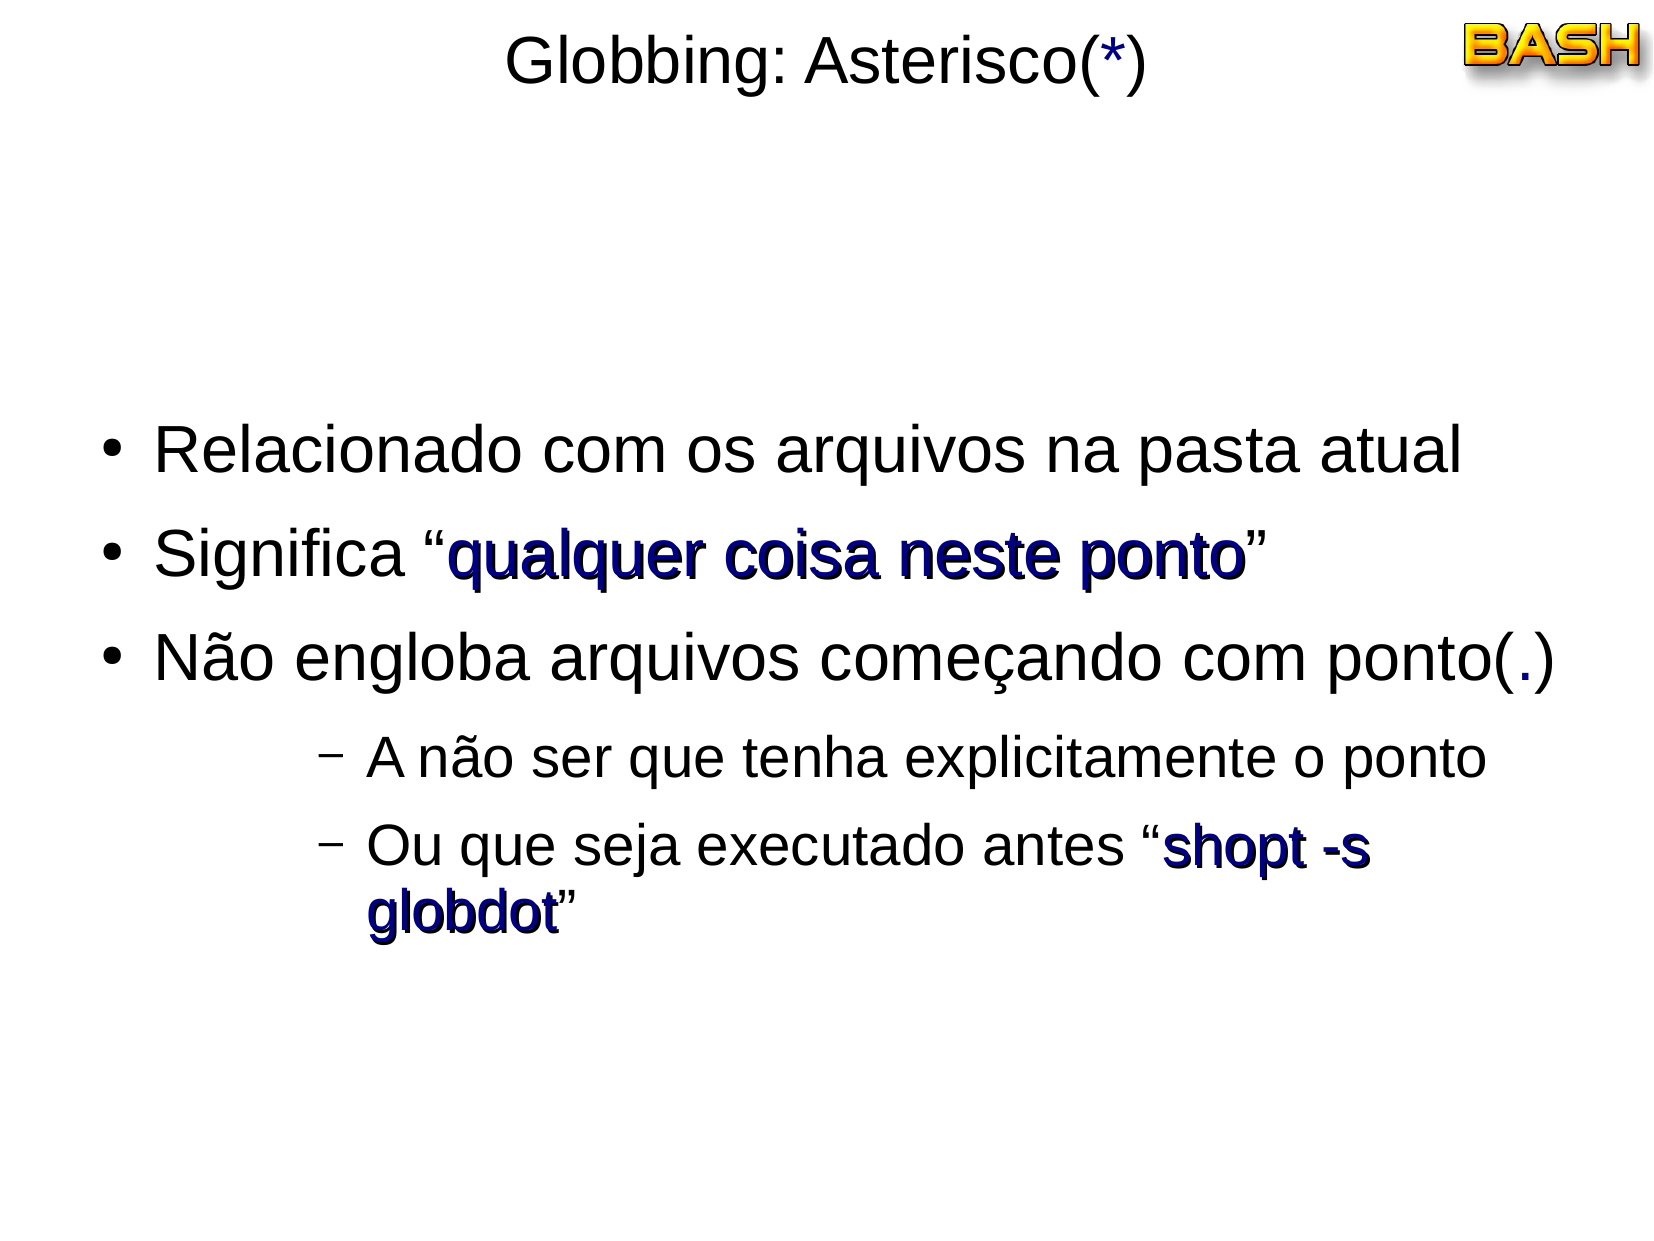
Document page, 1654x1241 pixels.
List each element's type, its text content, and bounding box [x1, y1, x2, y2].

title Globbing: Asterisco(*) [82, 22, 1571, 98]
picture [1450, 0, 1654, 96]
list Relacionado com os arquivos na pasta atual Significa “qualquer coisa neste ponto” Não engloba arquivos começando com ponto(.) A não ser que tenha explicitamente o ponto Ou que seja executado antes “shopt -s globdot” [82, 411, 1571, 944]
